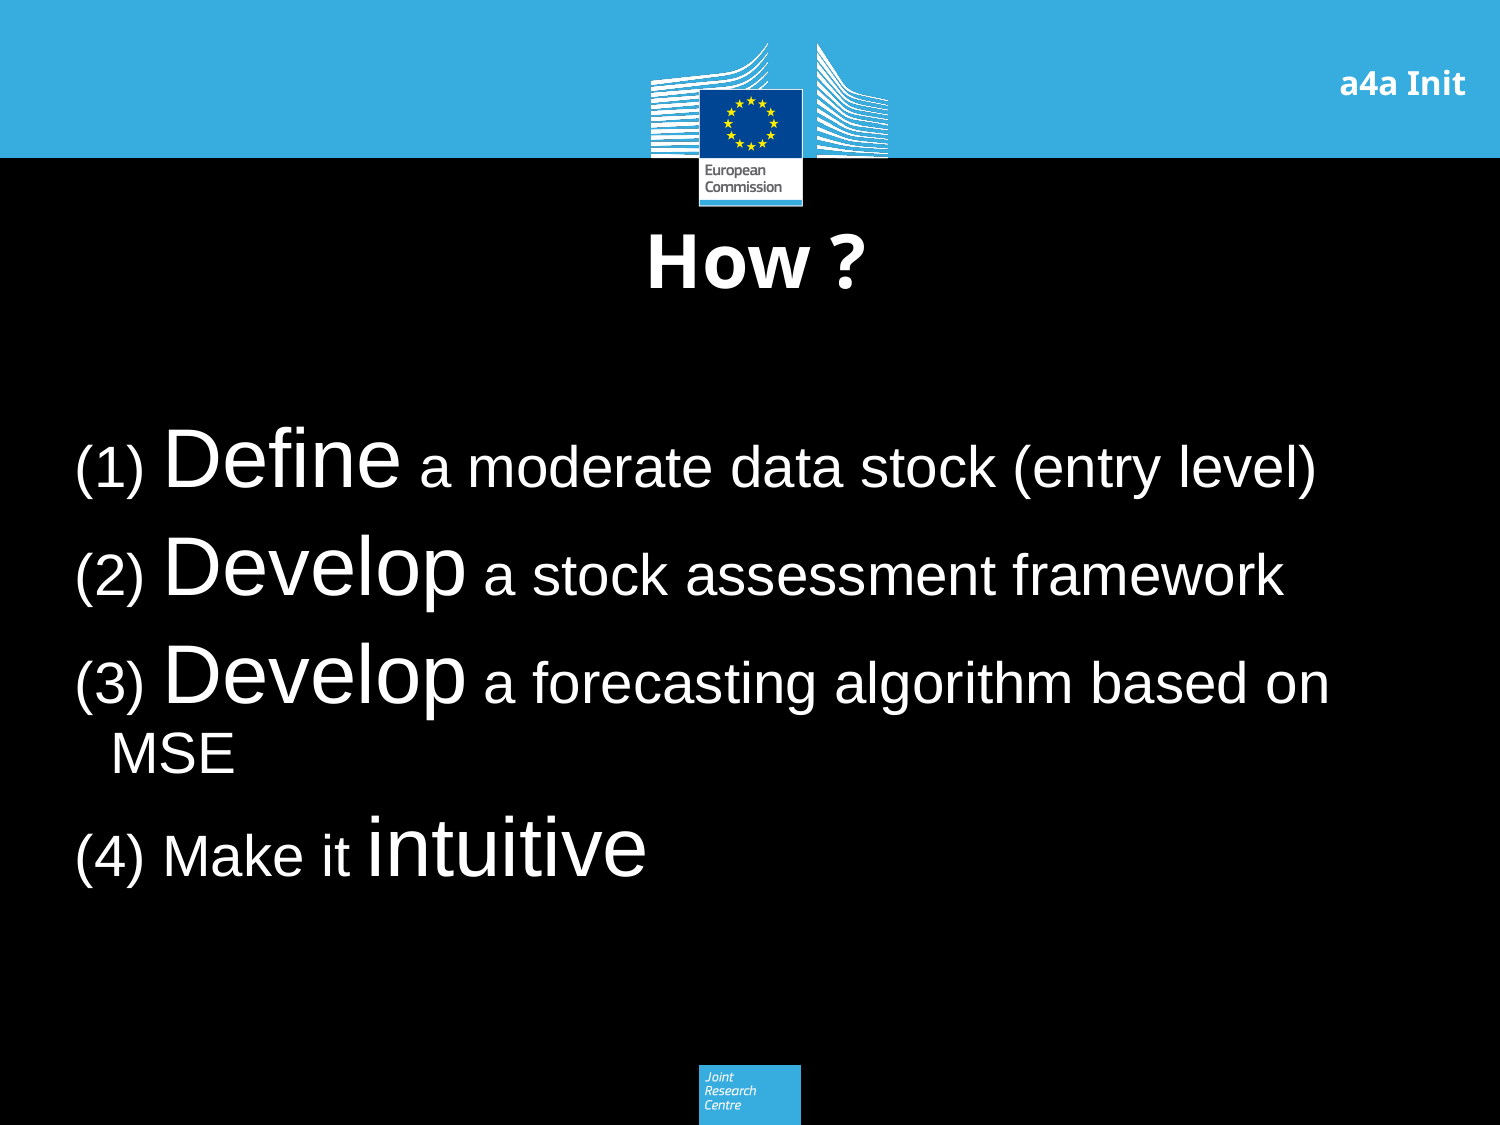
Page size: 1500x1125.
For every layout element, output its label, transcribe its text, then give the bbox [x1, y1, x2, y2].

title a4a Init [1091, 29, 1482, 136]
text_box Define a moderate data stock (entry level) Develop a stock assessment framework Develop a forecasting algorithm based on MSE Make it intuitive [60, 404, 1456, 902]
title How ? [11, 155, 1500, 363]
picture [699, 1065, 801, 1125]
picture [651, 42, 888, 155]
